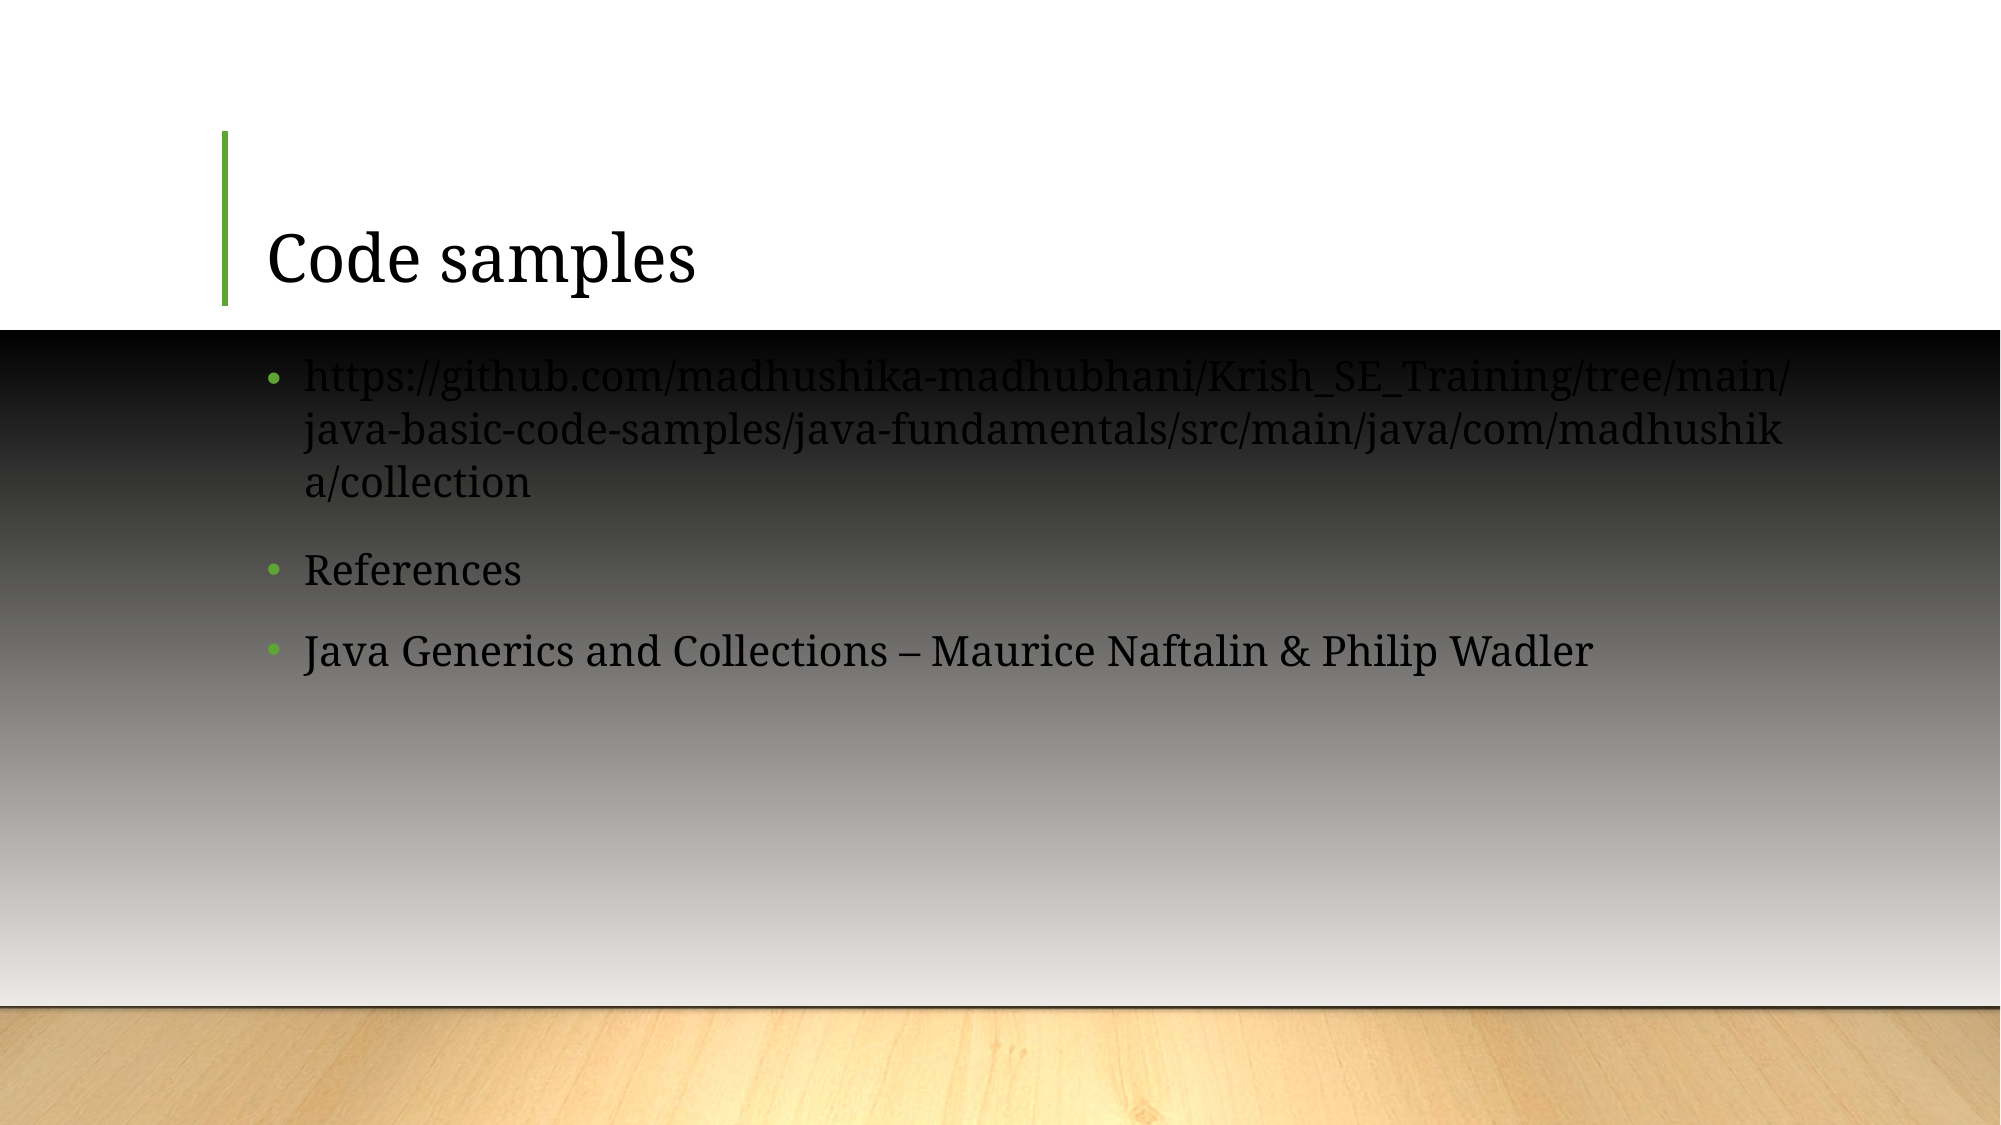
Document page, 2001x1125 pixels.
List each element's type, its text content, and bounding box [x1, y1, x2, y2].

title Code samples [251, 131, 1814, 305]
list https://github.com/madhushika-madhubhani/Krish_SE_Training/tree/main/java-basic-code-samples/java-fundamentals/src/main/java/com/madhushika/collection References Java Generics and Collections – Maurice Naftalin & Philip Wadler [251, 330, 1814, 897]
